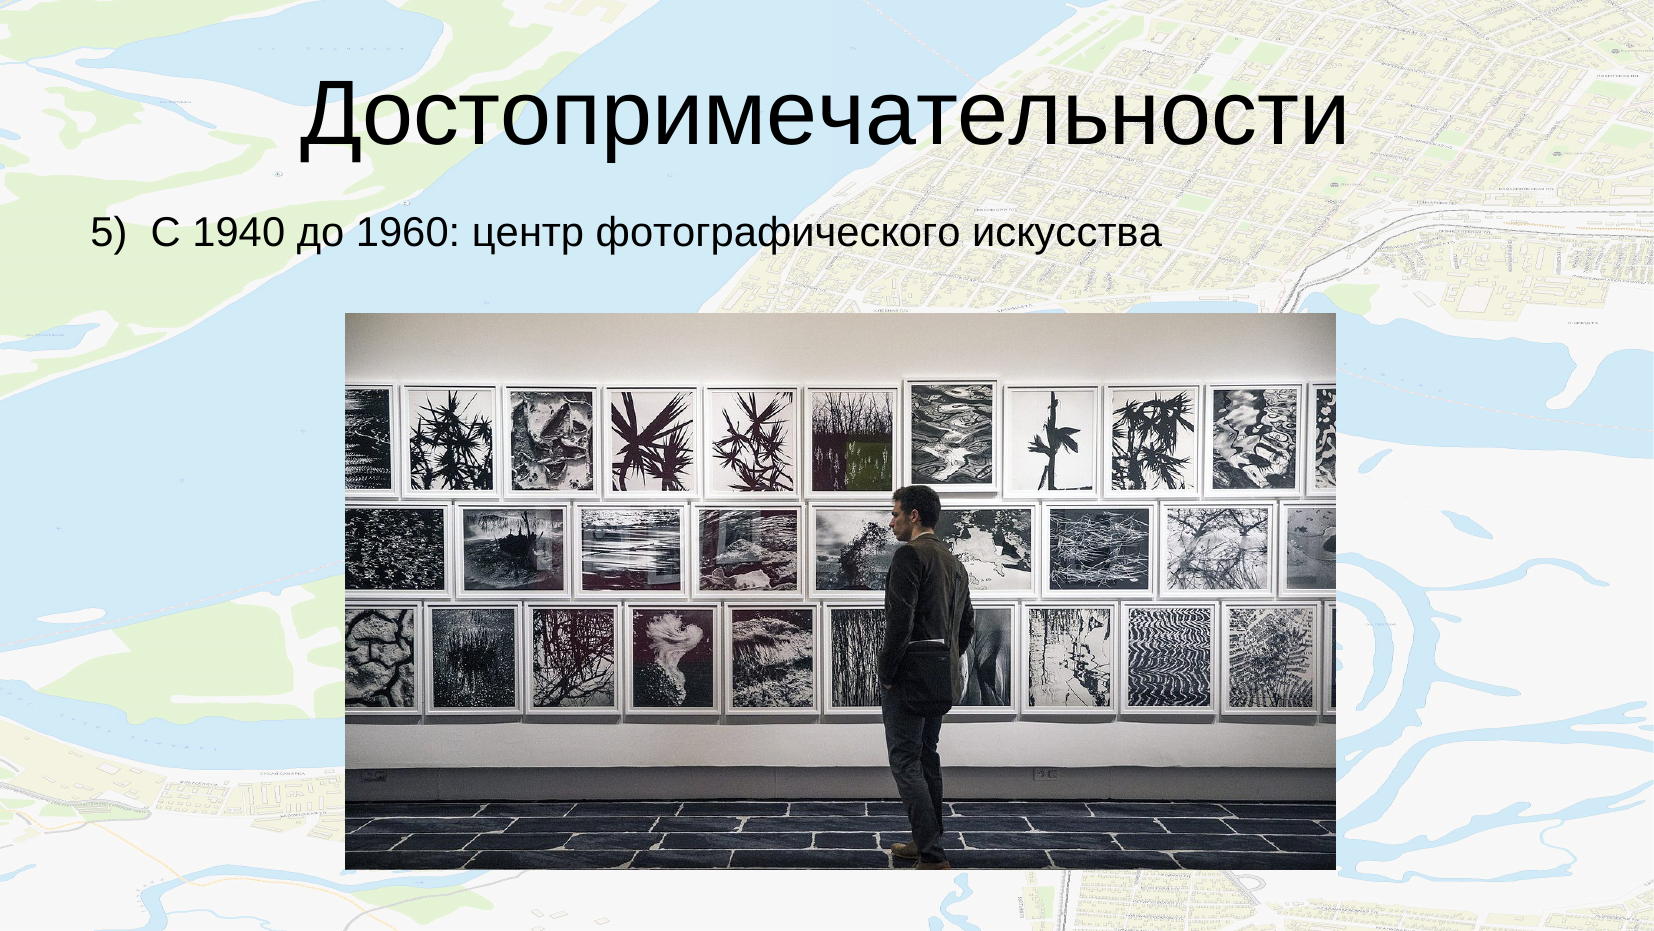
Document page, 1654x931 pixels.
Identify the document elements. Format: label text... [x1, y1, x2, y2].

title Достопримечательности [82, 36, 1570, 192]
picture [345, 313, 1336, 871]
list С 1940 до 1960: центр фотографического искусства [90, 206, 1621, 361]
